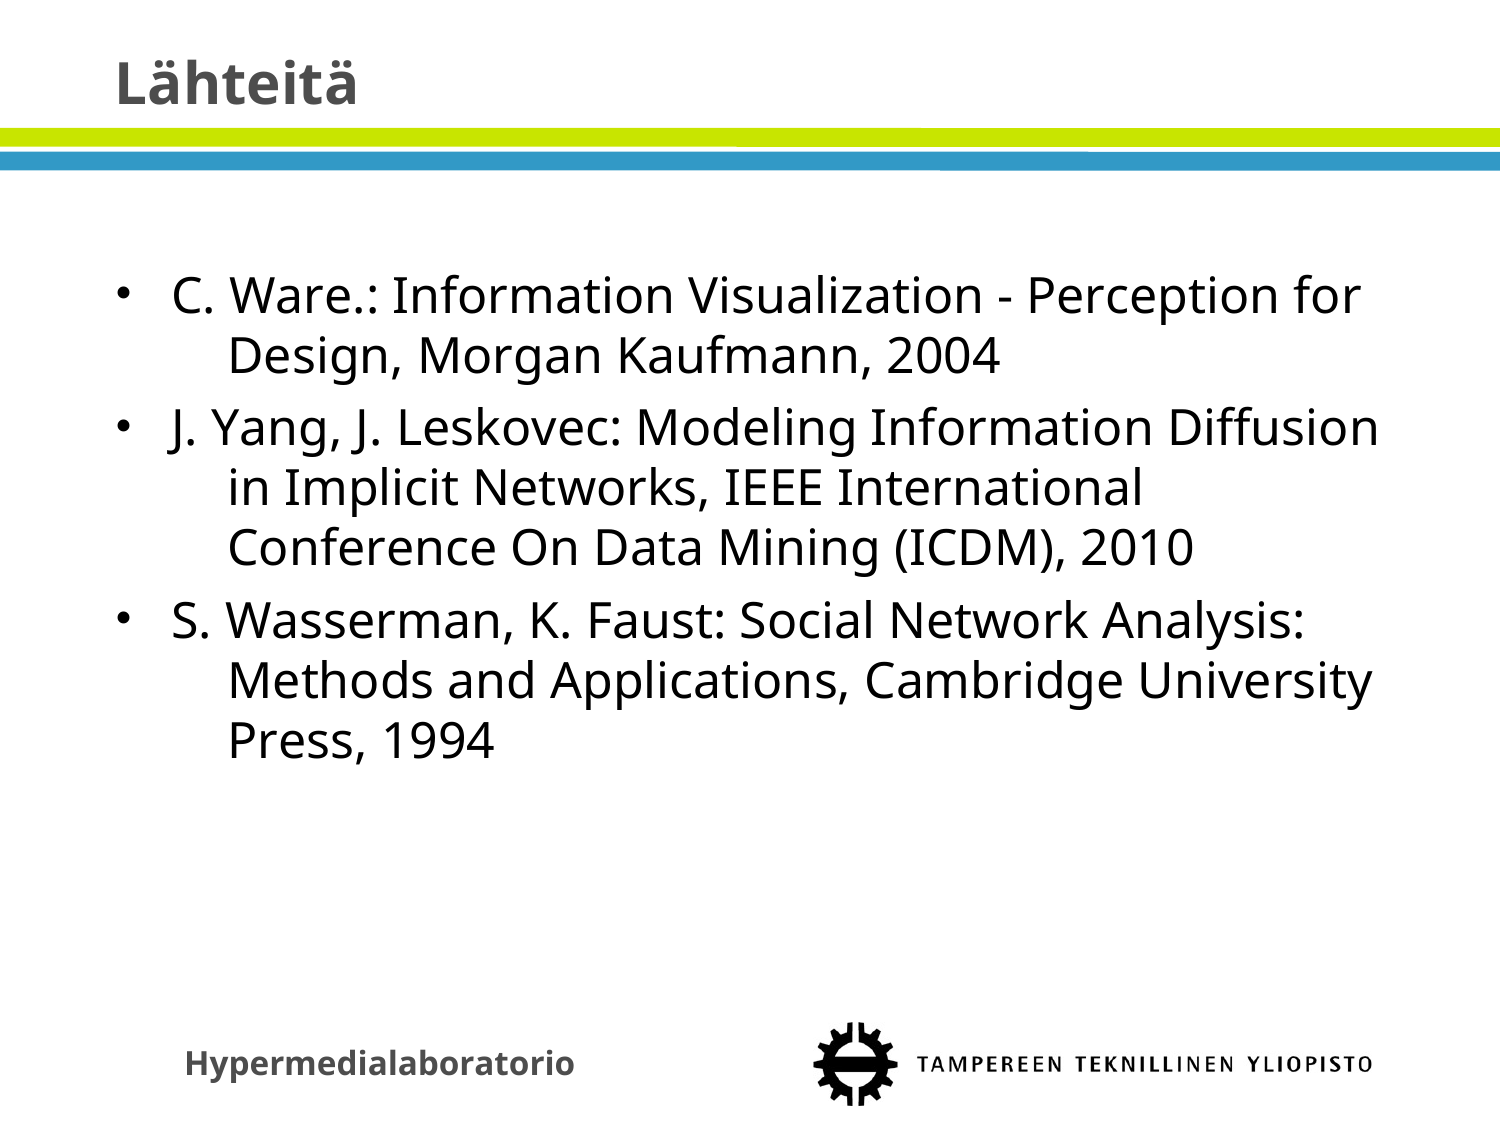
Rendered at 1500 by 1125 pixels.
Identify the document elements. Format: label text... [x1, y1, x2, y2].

title Lähteitä [100, 3, 1100, 159]
picture [813, 1022, 1377, 1106]
list C. Ware.: Information Visualization - Perception for Design, Morgan Kaufmann, 2004 J. Yang, J. Leskovec: Modeling Information Diffusion in Implicit Networks, IEEE International Conference On Data Mining (ICDM), 2010 S. Wasserman, K. Faust: Social Network Analysis: Methods and Applications, Cambridge University Press, 1994 [100, 255, 1400, 1012]
